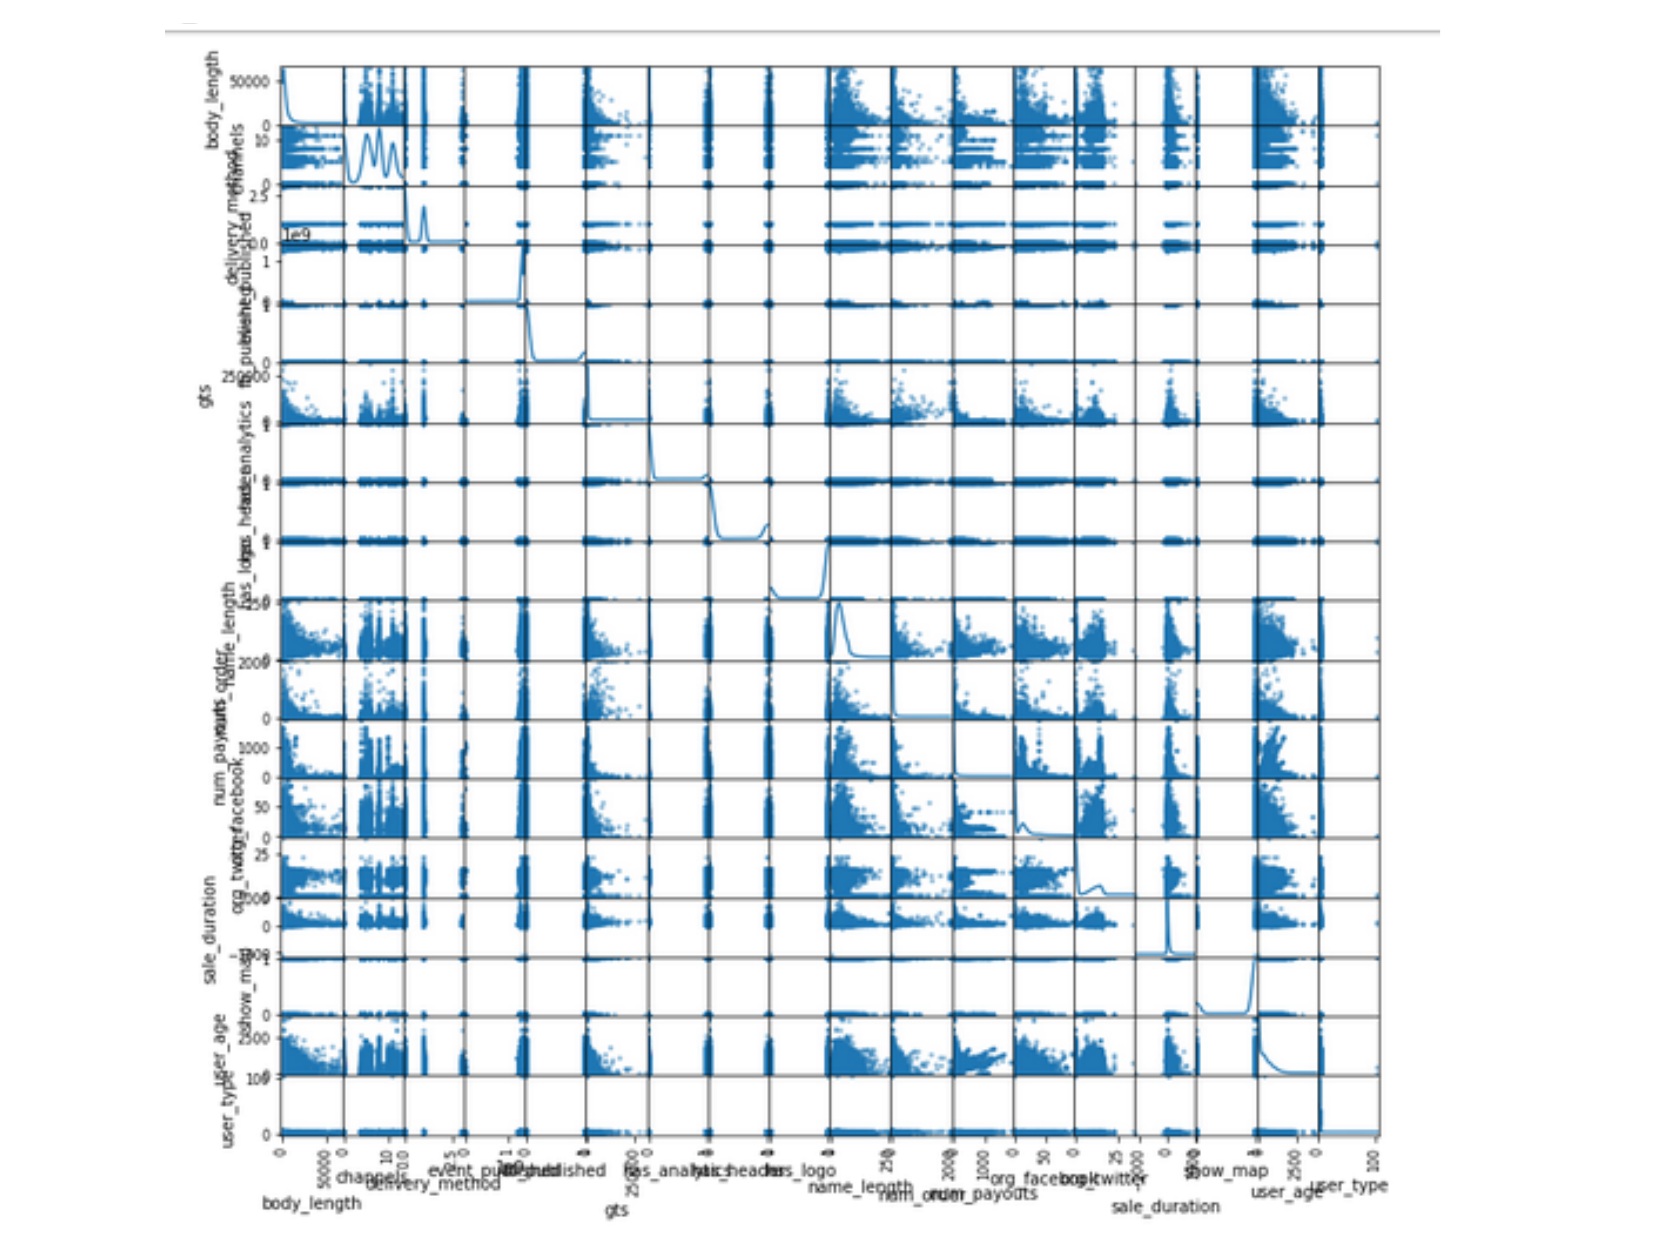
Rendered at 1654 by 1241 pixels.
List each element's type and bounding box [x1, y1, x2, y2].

picture [165, 23, 1441, 1241]
